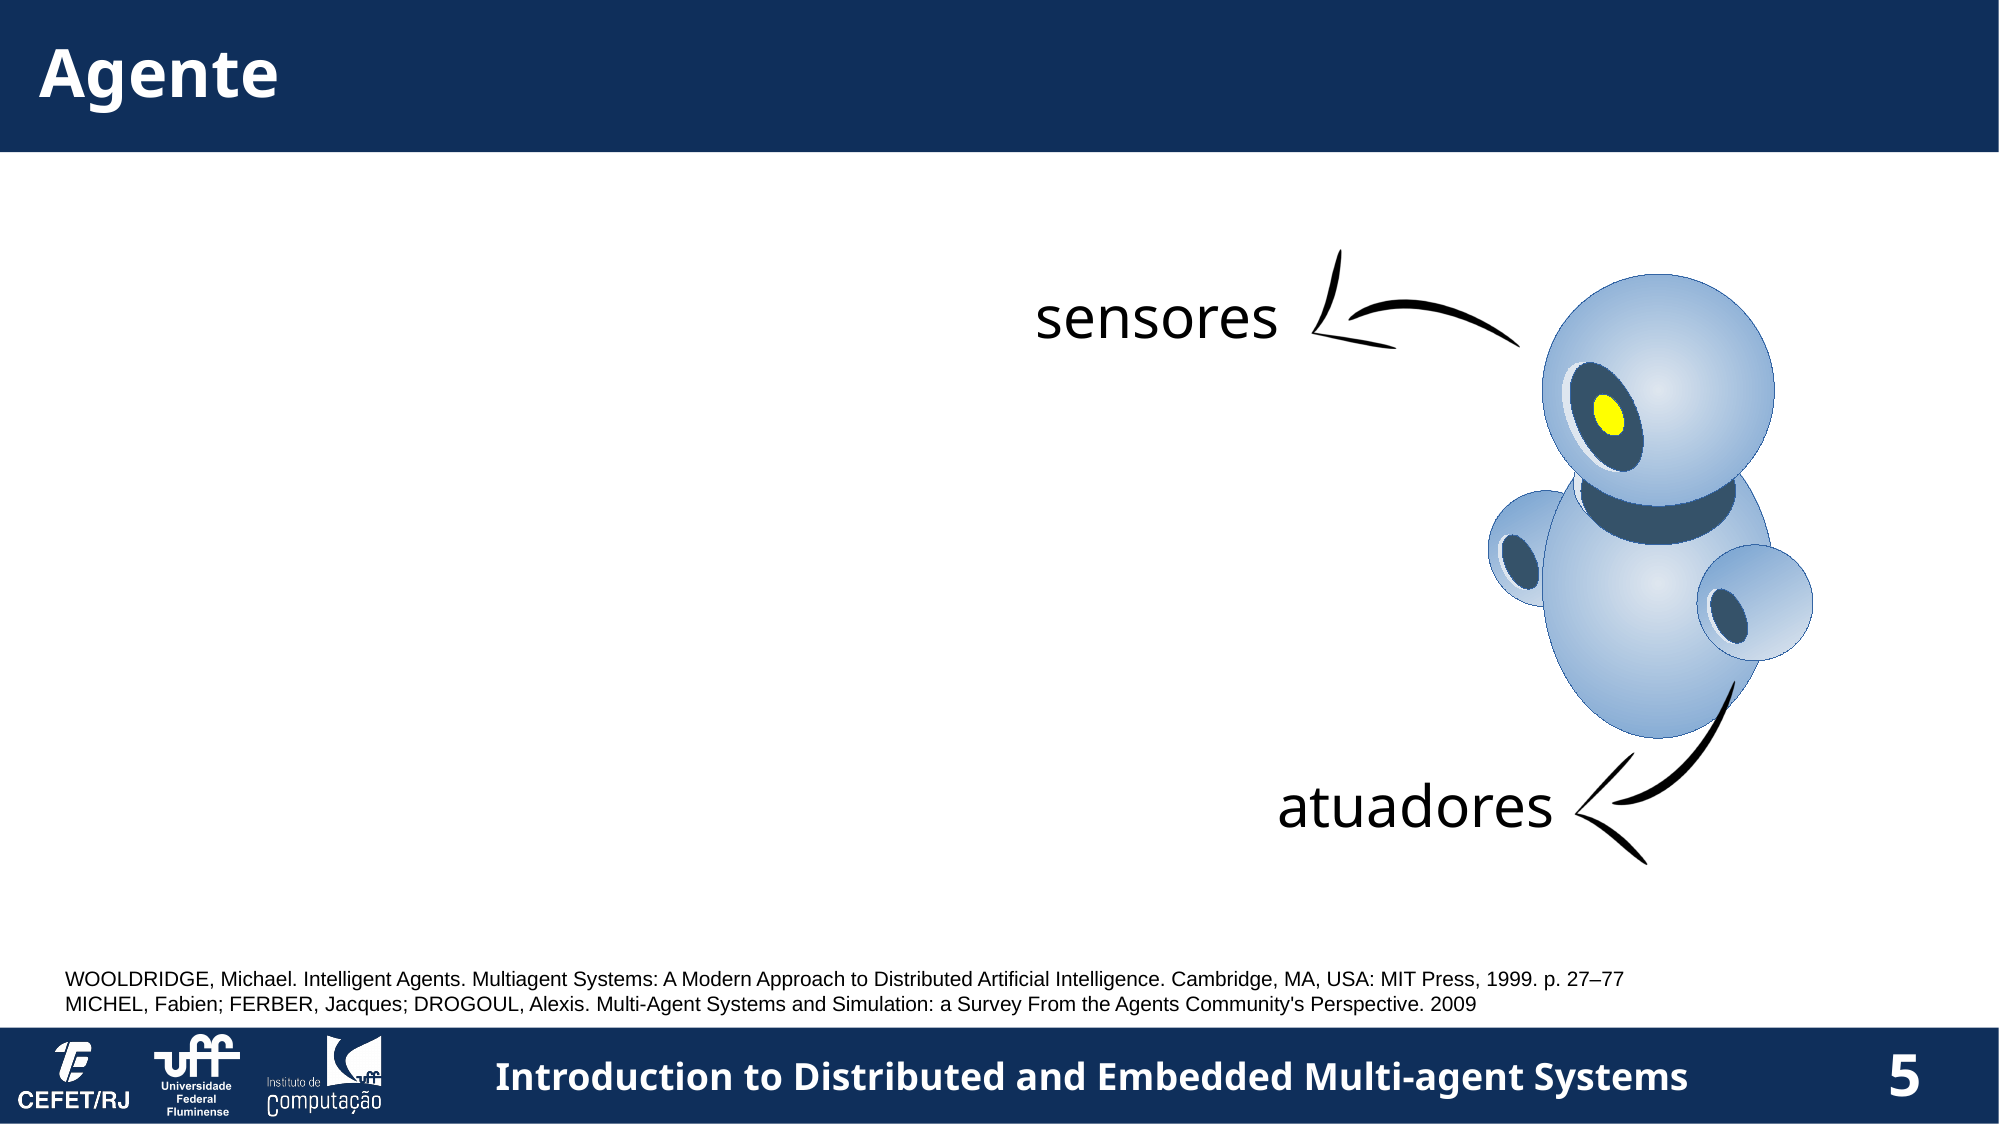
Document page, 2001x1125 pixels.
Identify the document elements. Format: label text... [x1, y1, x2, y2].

text_box atuadores [1238, 761, 1593, 847]
picture [1593, 679, 1792, 882]
text_box sensores [980, 272, 1335, 358]
picture [18, 1021, 129, 1125]
picture [1311, 249, 1520, 349]
text_box Agente [25, 23, 1999, 119]
text_box [1488, 274, 1813, 738]
picture [265, 1033, 383, 1117]
picture [153, 1033, 241, 1121]
text_box WOOLDRIDGE, Michael. Intelligent Agents. Multiagent Systems: A Modern Approach to Distributed Artificial Intelligence. Cambridge, MA, USA: MIT Press, 1999. p. 27–77 MICHEL, Fabien; FERBER, Jacques; DROGOUL, Alexis. Multi-Agent Systems and Simulation: a Survey From the Agents Community's Perspective. 2009 [50, 958, 1969, 1024]
